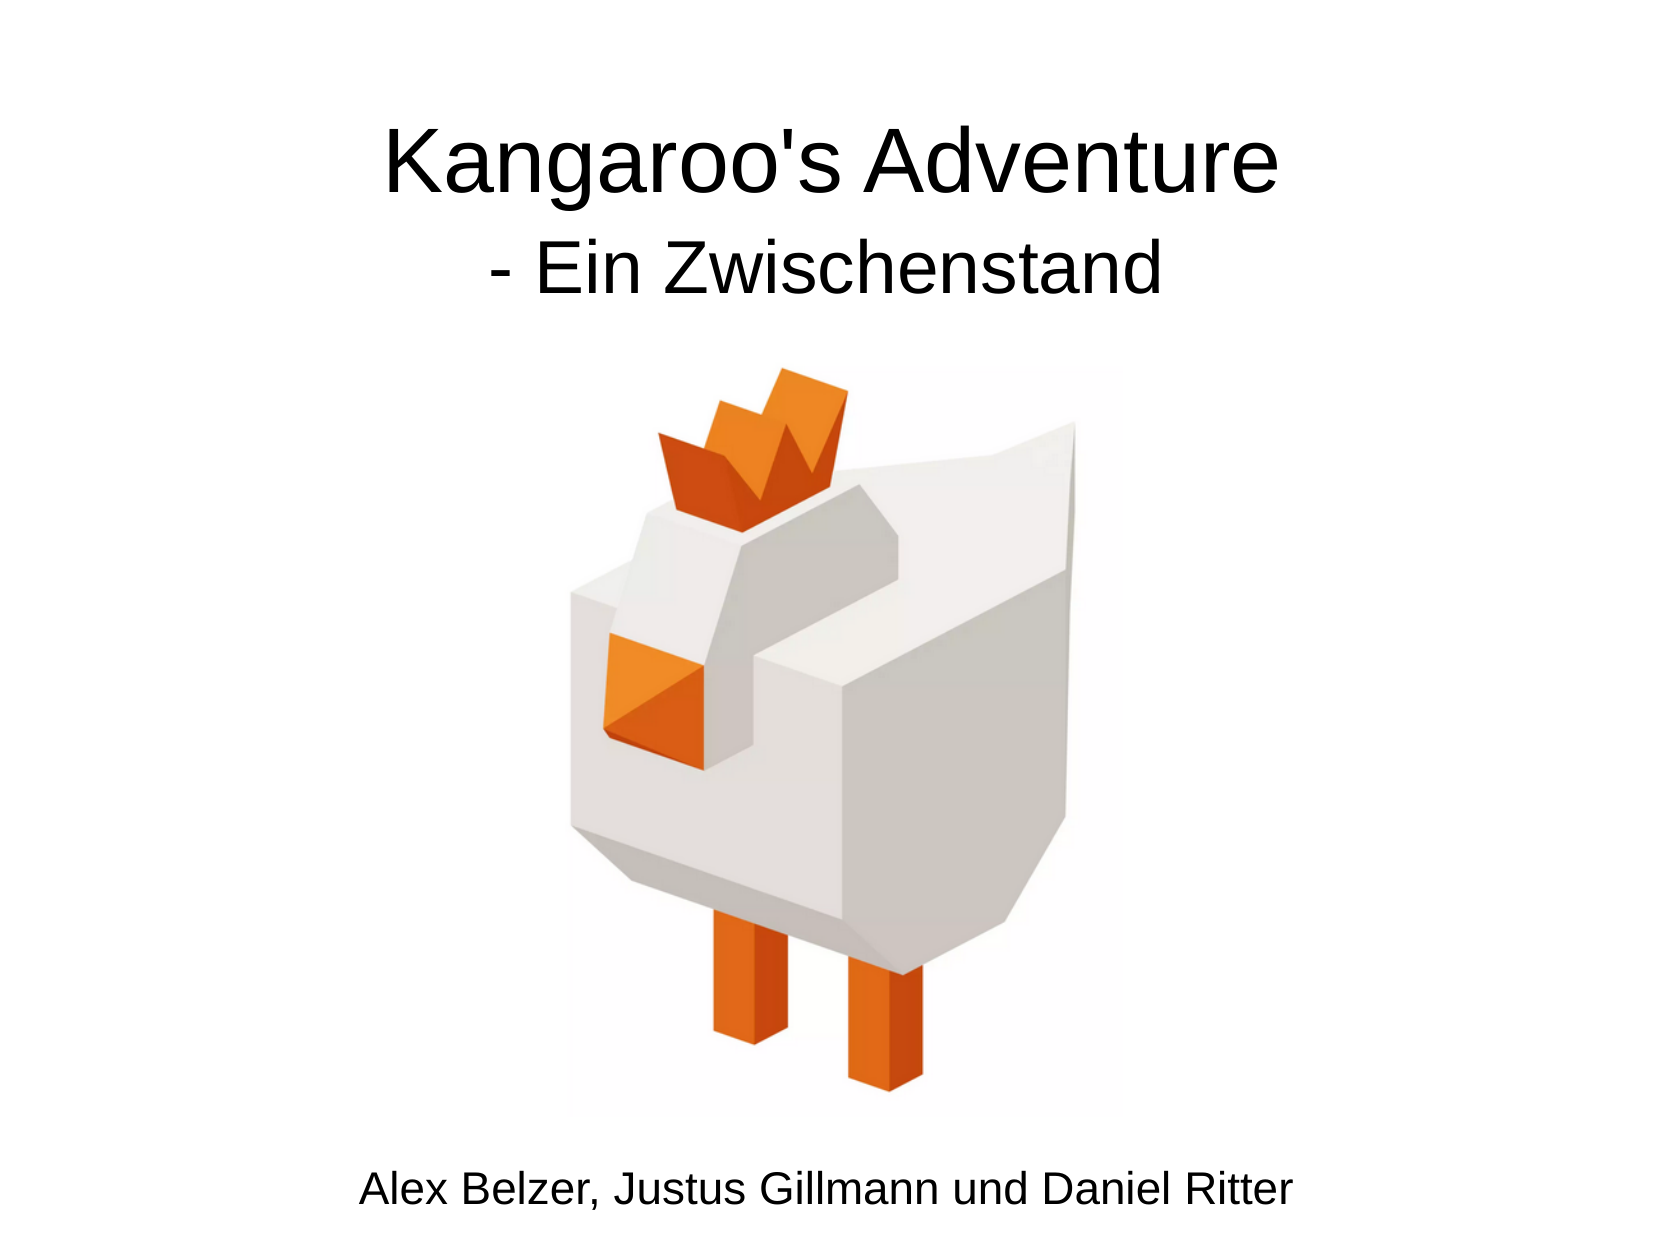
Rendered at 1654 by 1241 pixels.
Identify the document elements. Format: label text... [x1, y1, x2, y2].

picture [460, 341, 1123, 1117]
title Kangaroo's Adventure [88, 57, 1577, 265]
text_box Alex Belzer, Justus Gillmann und Daniel Ritter [245, 1155, 1409, 1241]
text_box - Ein Zwischenstand [411, 216, 1243, 319]
